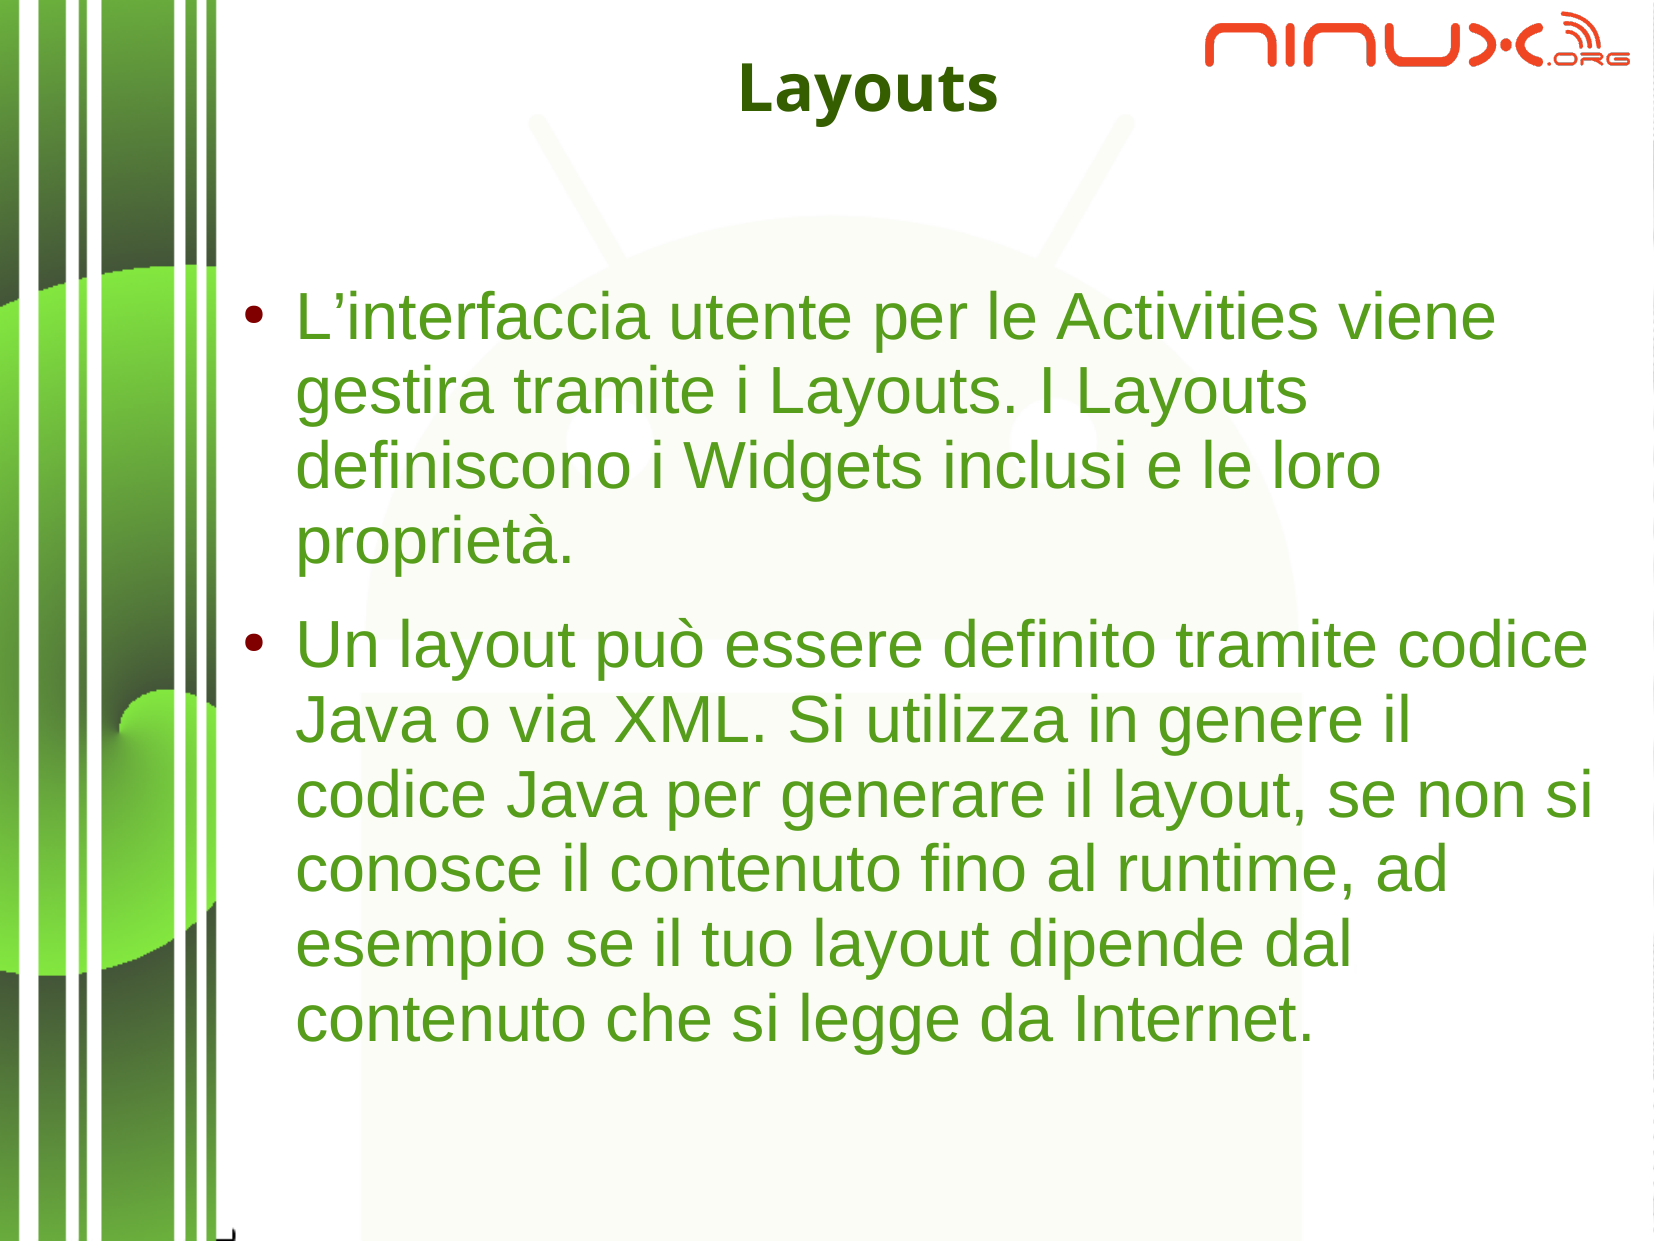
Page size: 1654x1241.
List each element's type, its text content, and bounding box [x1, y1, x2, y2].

picture [0, 0, 1654, 1241]
list L’interfaccia utente per le Activities viene gestira tramite i Layouts. I Layouts definiscono i Widgets inclusi e le loro proprietà. Un layout può essere definito tramite codice Java o via XML. Si utilizza in genere il codice Java per generare il layout, se non si conosce il contenuto fino al runtime, ad esempio se il tuo layout dipende dal contenuto che si legge da Internet. [224, 278, 1598, 1056]
title Layouts [236, 46, 1500, 125]
